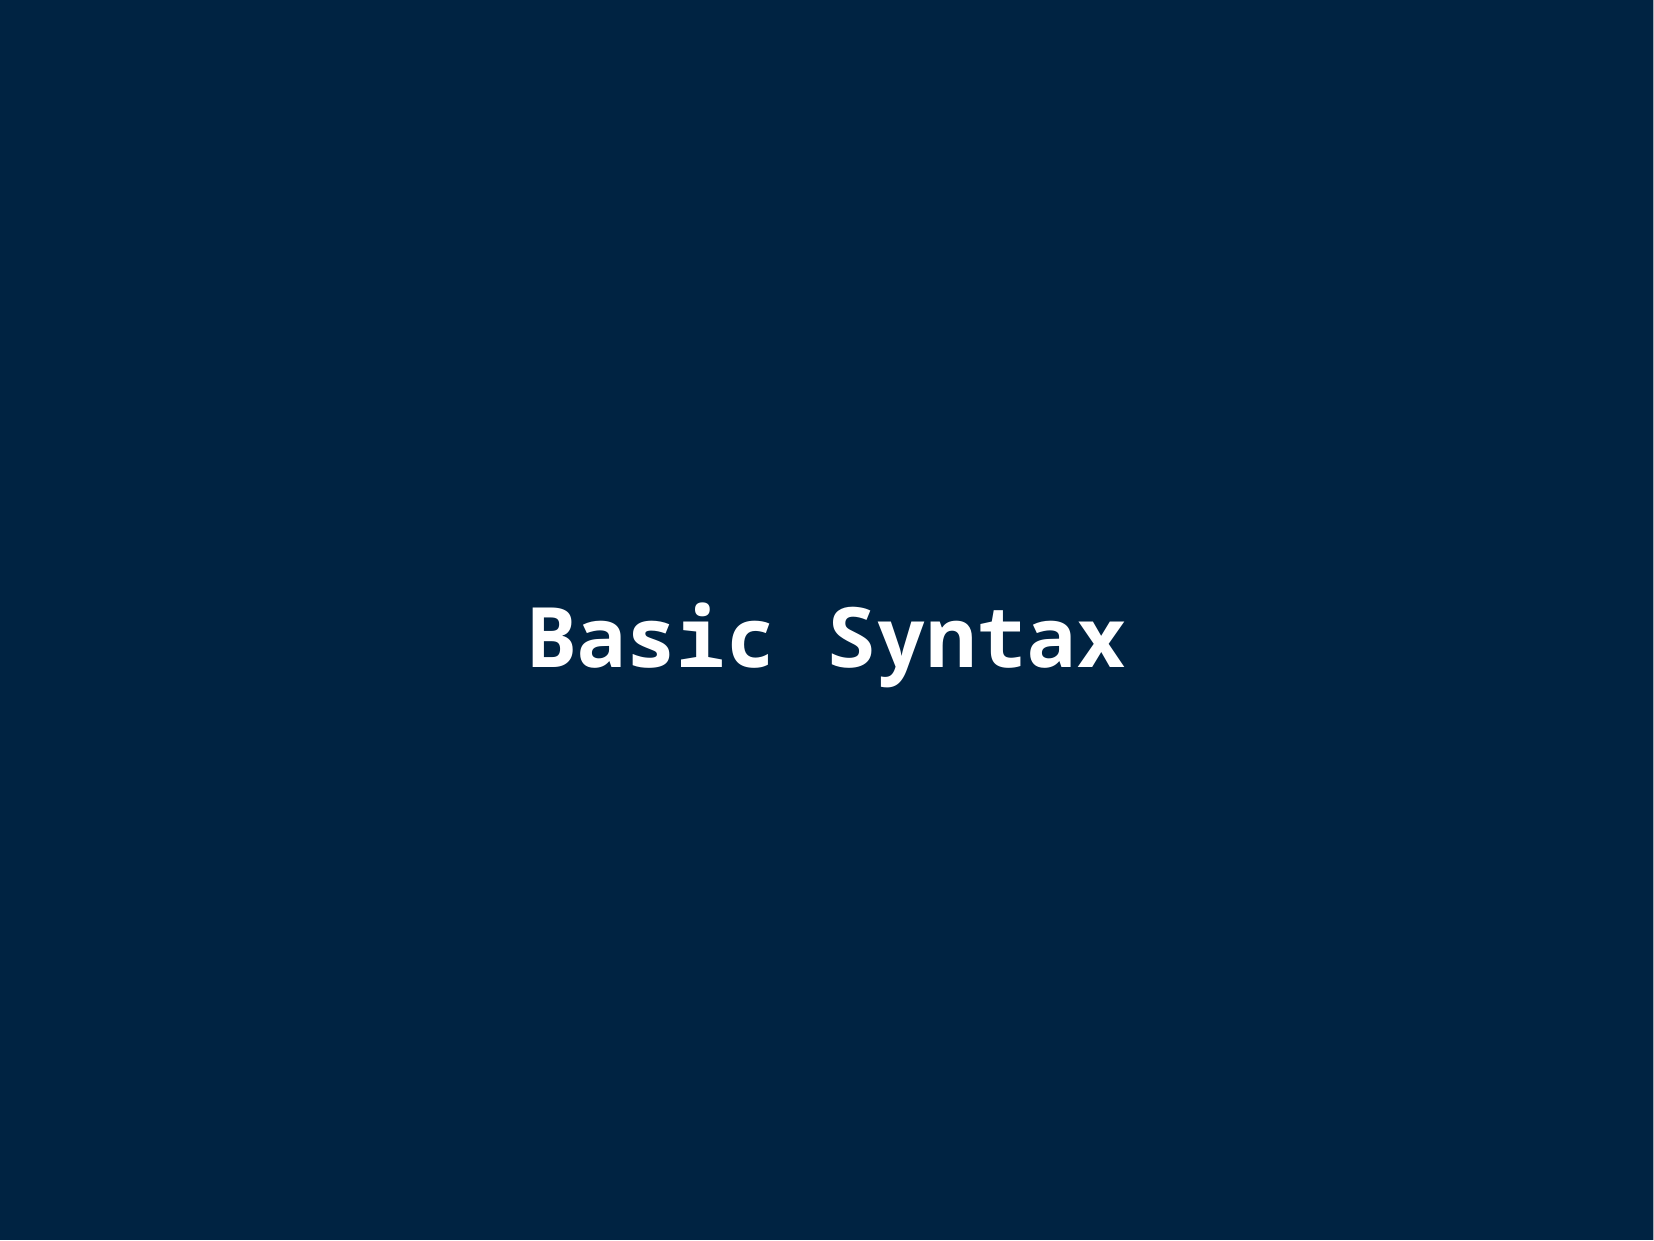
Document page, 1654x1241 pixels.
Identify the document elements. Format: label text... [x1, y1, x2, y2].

text_box Basic Syntax [261, 571, 1393, 670]
